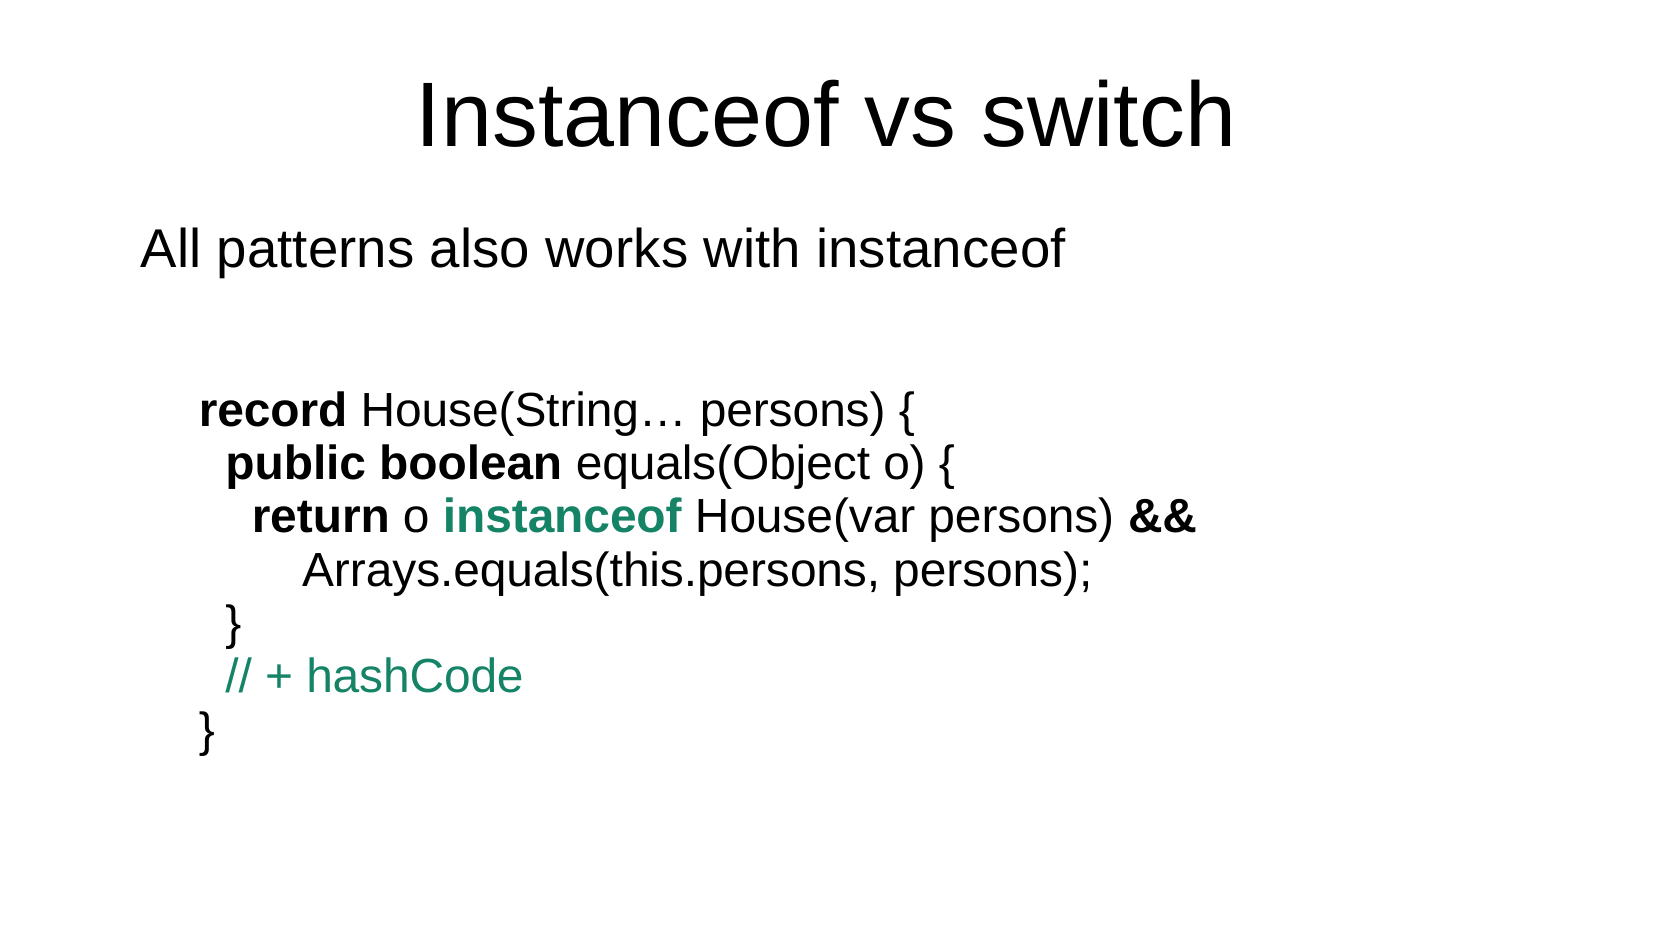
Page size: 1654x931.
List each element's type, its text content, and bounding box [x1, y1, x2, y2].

list All patterns also works with instanceof record House(String… persons) { public boolean equals(Object o) { return o instanceof House(var persons) && Arrays.equals(this.persons, persons); } // + hashCode } [82, 217, 1571, 758]
title Instanceof vs switch [82, 37, 1571, 193]
